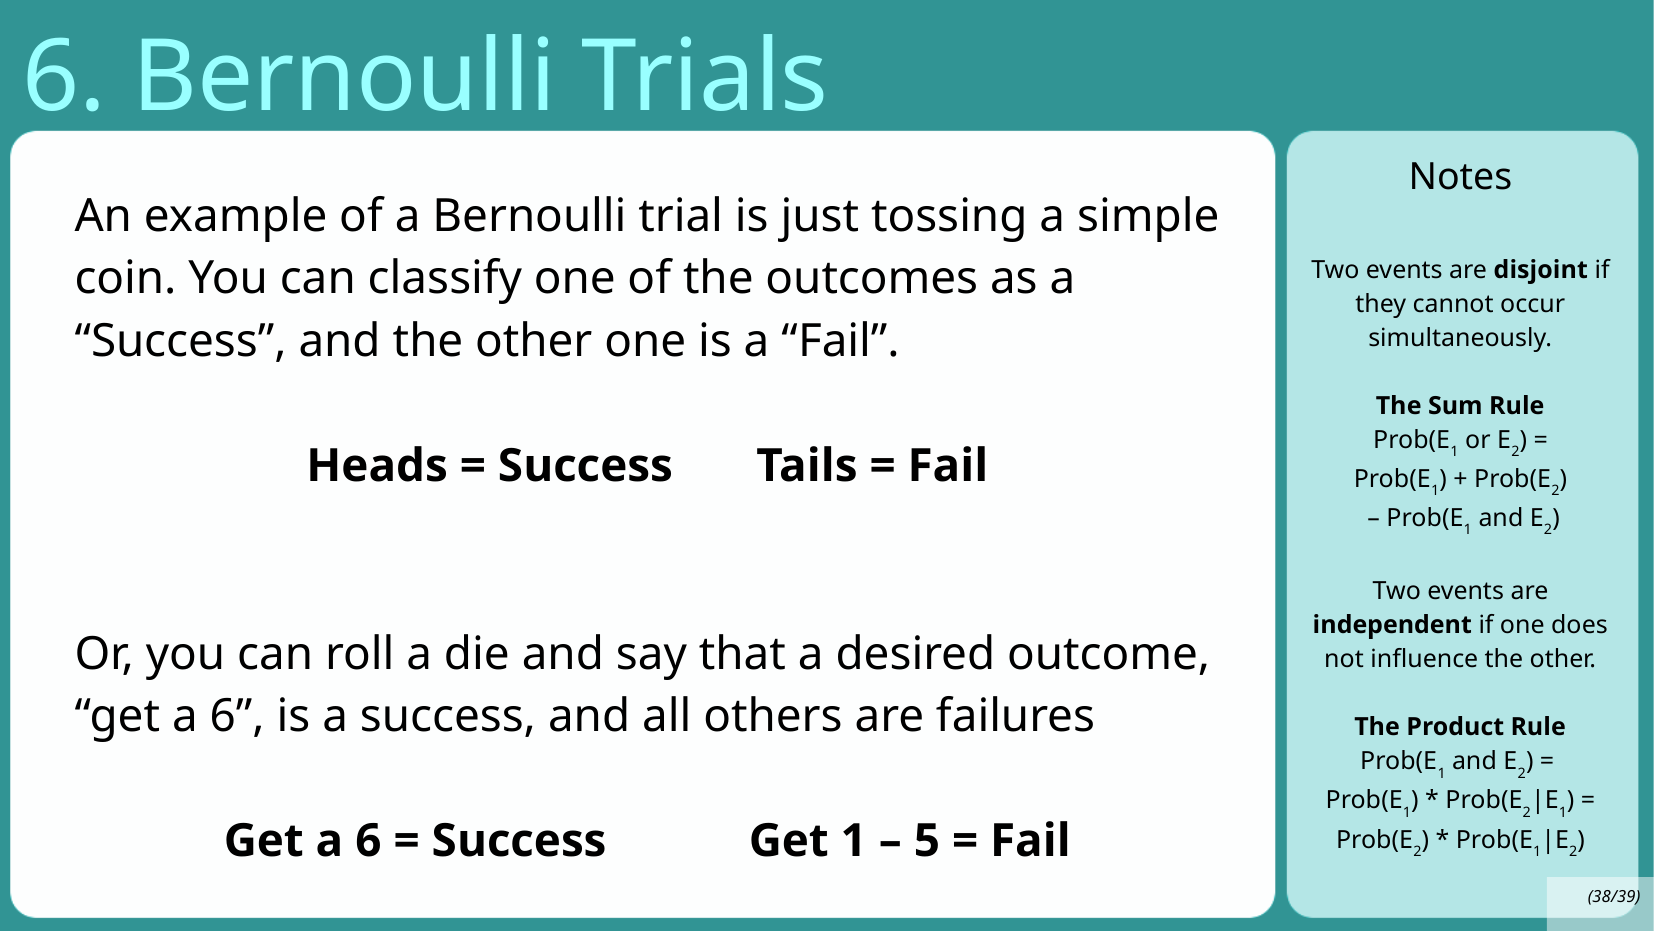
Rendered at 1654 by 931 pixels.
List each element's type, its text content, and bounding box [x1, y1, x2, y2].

text_box An example of a Bernoulli trial is just tossing a simple coin. You can classify one of the outcomes as a “Success”, and the other one is a “Fail”. Heads = Success Tails = Fail Or, you can roll a die and say that a desired outcome, “get a 6”, is a success, and all others are failures Get a 6 = Success Get 1 – 5 = Fail We will look at these more in-depth next time. [74, 182, 1244, 852]
text_box (<number>/39) [1546, 877, 1654, 931]
title 6. Bernoulli Trials [22, 13, 1511, 130]
text_box Notes Two events are disjoint if they cannot occur simultaneously. The Sum Rule Prob(E1 or E2) = Prob(E1) + Prob(E2) – Prob(E1 and E2) Two events are independent if one does not influence the other. The Product Rule Prob(E1 and E2) = Prob(E1) * Prob(E2|E1) = Prob(E2) * Prob(E1|E2) [1290, 141, 1631, 754]
picture [0, 0, 1654, 931]
